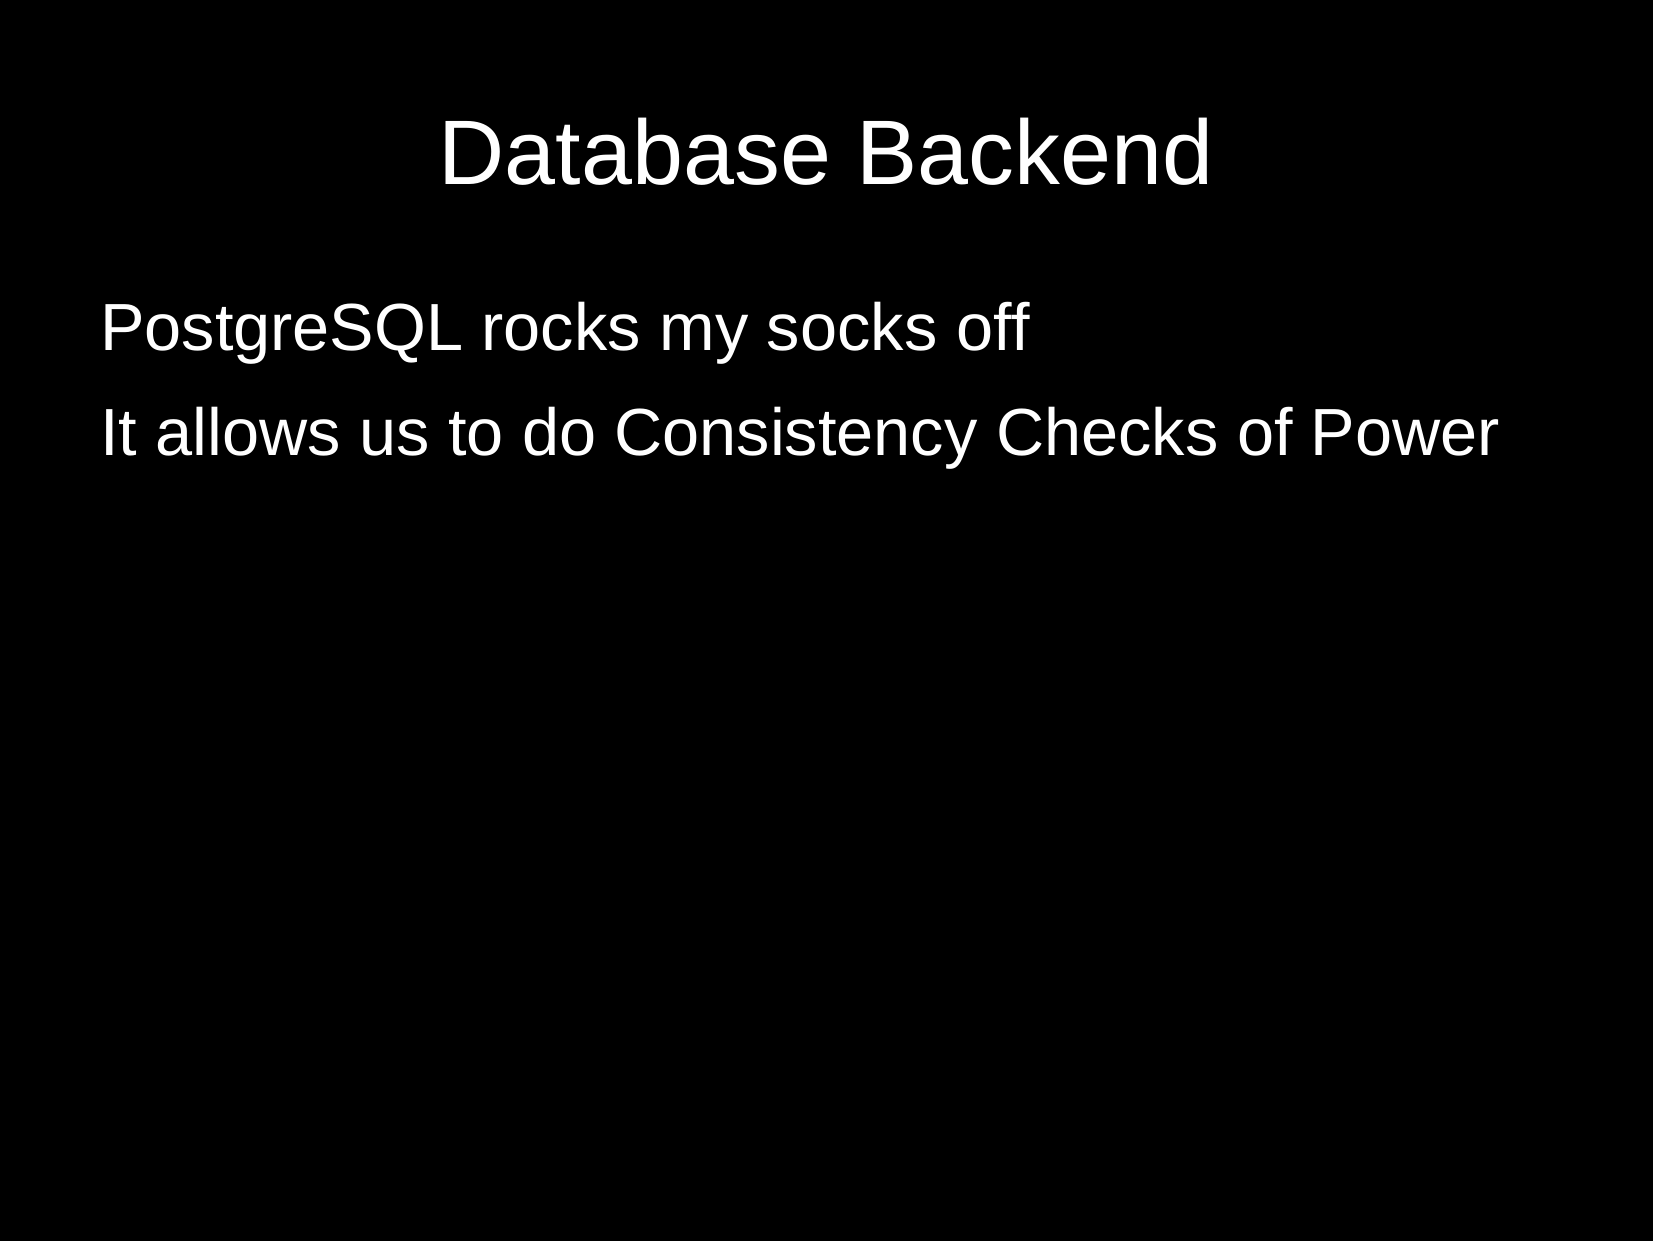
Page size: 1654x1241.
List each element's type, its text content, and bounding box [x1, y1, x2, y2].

title Database Backend [82, 56, 1571, 250]
list PostgreSQL rocks my socks off It allows us to do Consistency Checks of Power [82, 290, 1571, 1095]
